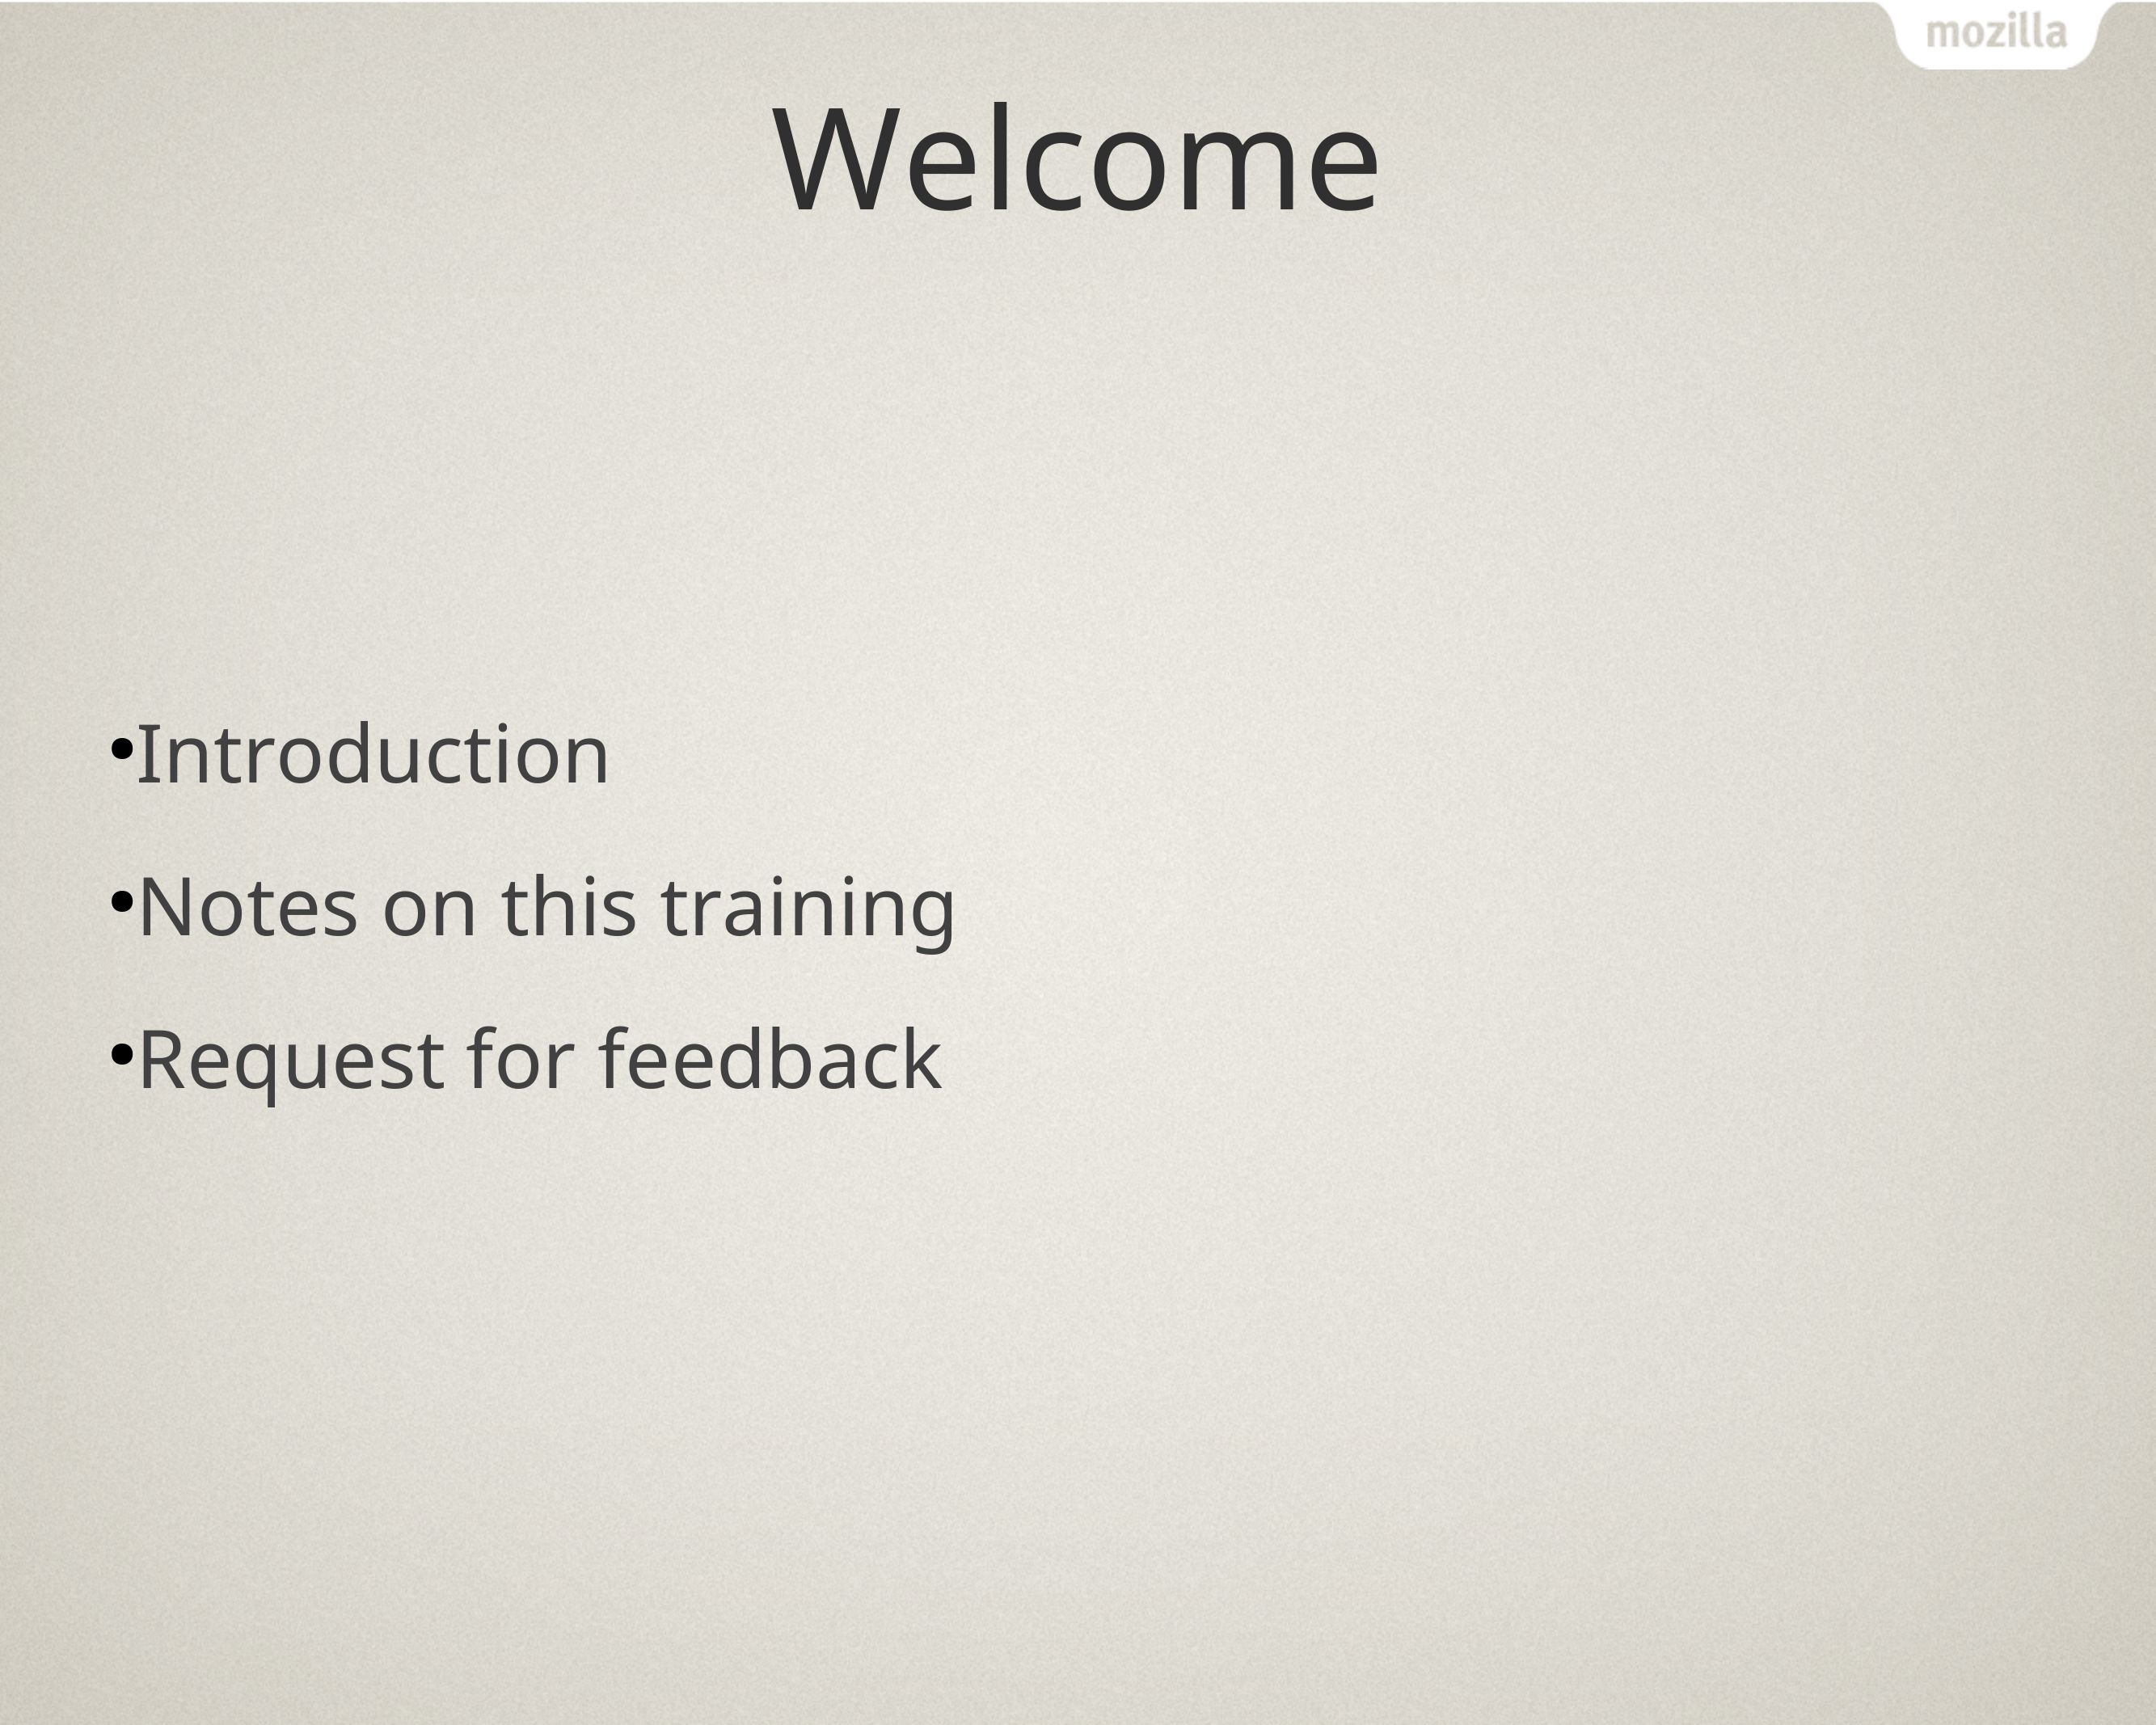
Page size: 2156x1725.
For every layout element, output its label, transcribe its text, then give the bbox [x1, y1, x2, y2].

picture [0, 0, 2156, 1725]
title Welcome [58, 45, 2097, 261]
subtitle Introduction Notes on this training Request for feedback [108, 403, 2048, 1404]
